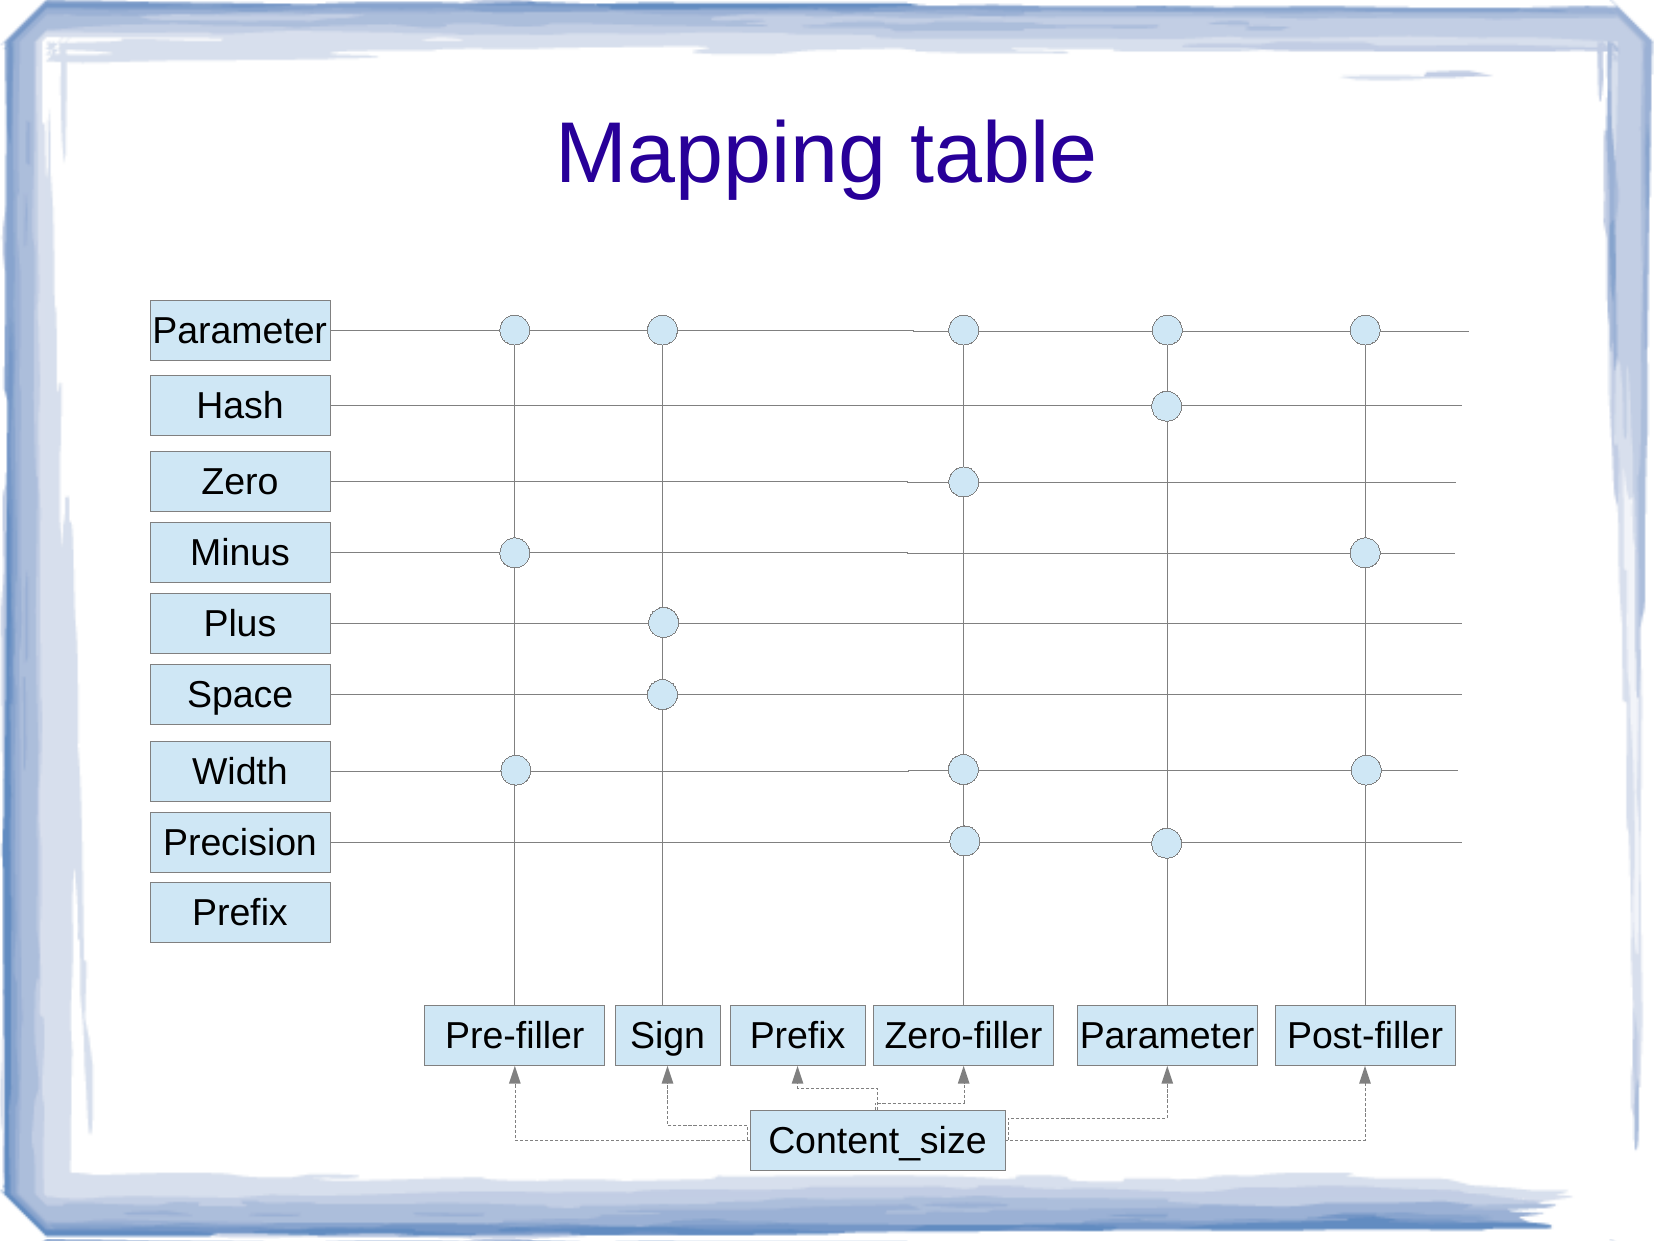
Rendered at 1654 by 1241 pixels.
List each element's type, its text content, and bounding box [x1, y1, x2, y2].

text_box Content_size [750, 1110, 1006, 1171]
text_box [1151, 828, 1182, 859]
text_box Pre-filler [424, 1005, 605, 1066]
text_box [949, 825, 980, 856]
text_box Hash [150, 375, 331, 436]
text_box [1151, 391, 1182, 422]
text_box [1351, 755, 1382, 786]
text_box Post-filler [1275, 1005, 1456, 1066]
text_box [1350, 315, 1381, 346]
text_box Plus [150, 593, 331, 654]
text_box Precision [150, 812, 331, 873]
picture [0, 0, 1654, 1241]
text_box Zero [150, 451, 331, 512]
text_box [1152, 315, 1183, 346]
text_box [499, 537, 530, 568]
text_box Prefix [730, 1005, 866, 1066]
text_box [948, 754, 979, 785]
text_box [647, 315, 678, 346]
text_box Minus [150, 522, 331, 583]
text_box [499, 315, 530, 346]
text_box Sign [615, 1005, 721, 1066]
text_box [948, 315, 979, 346]
text_box Parameter [150, 300, 331, 361]
text_box [1350, 537, 1381, 568]
text_box Width [150, 741, 331, 802]
text_box Parameter [1077, 1005, 1258, 1066]
text_box [648, 607, 679, 638]
text_box Prefix [150, 882, 331, 943]
text_box [500, 755, 531, 786]
text_box [647, 679, 678, 710]
text_box Space [150, 664, 331, 725]
text_box Zero-filler [873, 1005, 1054, 1066]
text_box [948, 466, 979, 497]
title Mapping table [82, 49, 1571, 257]
